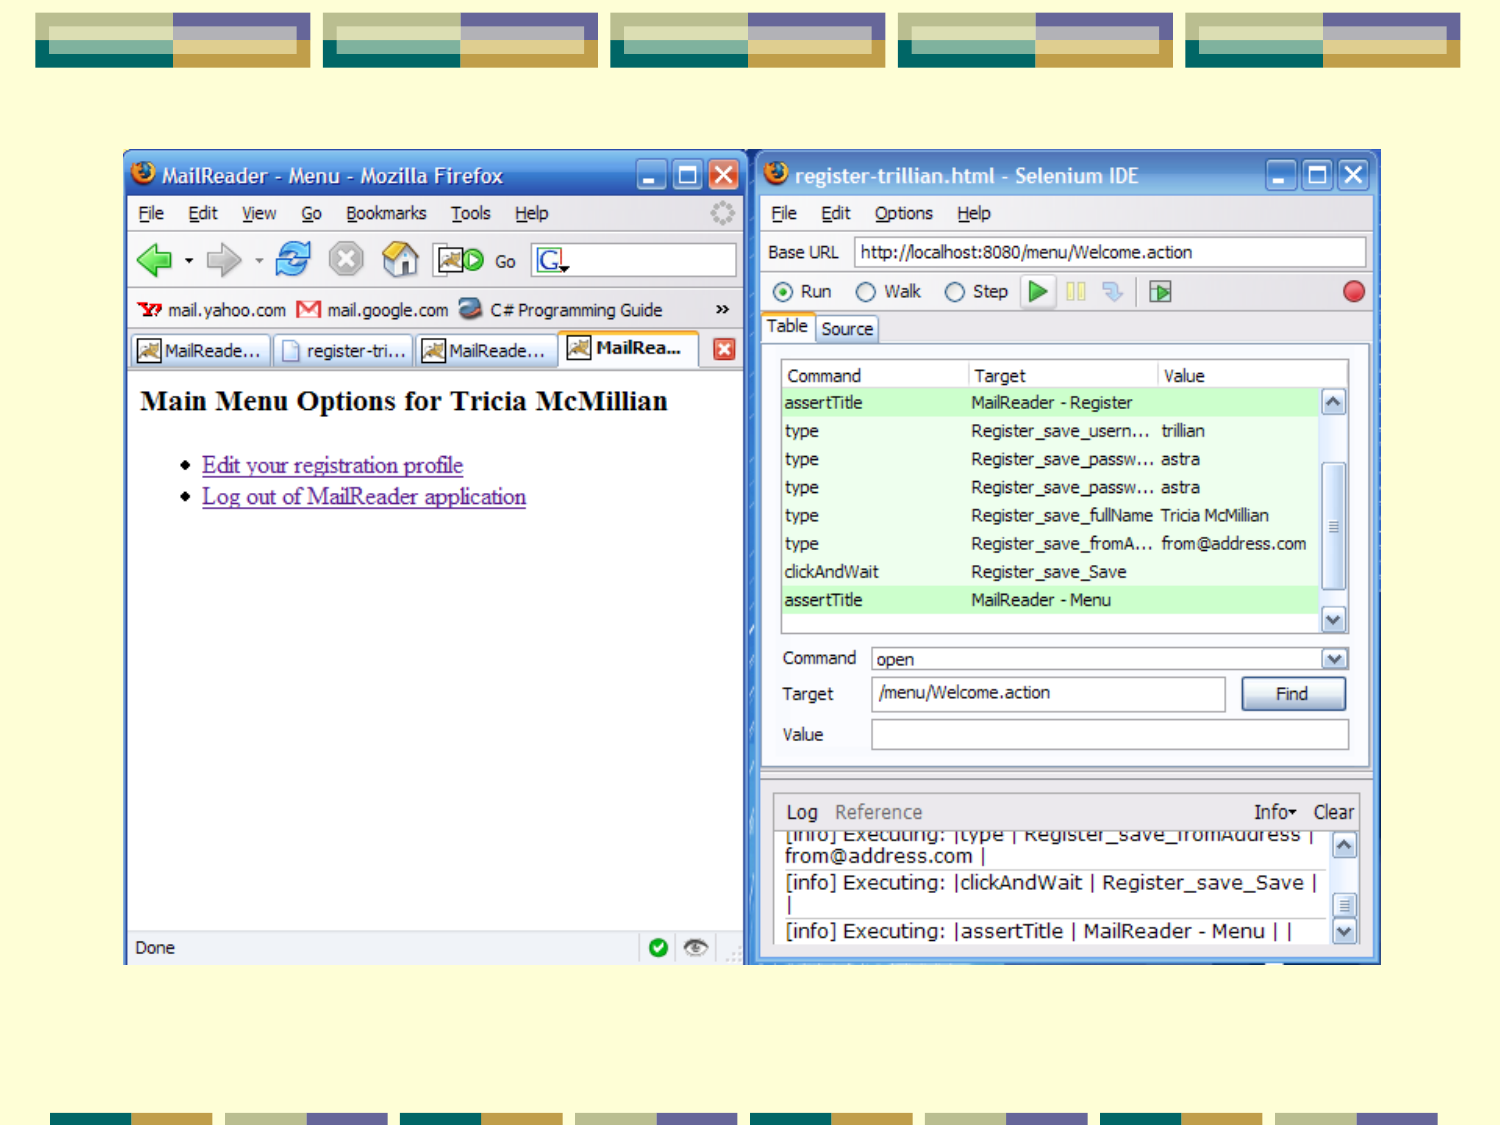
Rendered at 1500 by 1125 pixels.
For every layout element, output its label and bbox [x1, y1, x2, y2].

picture [123, 149, 1381, 965]
